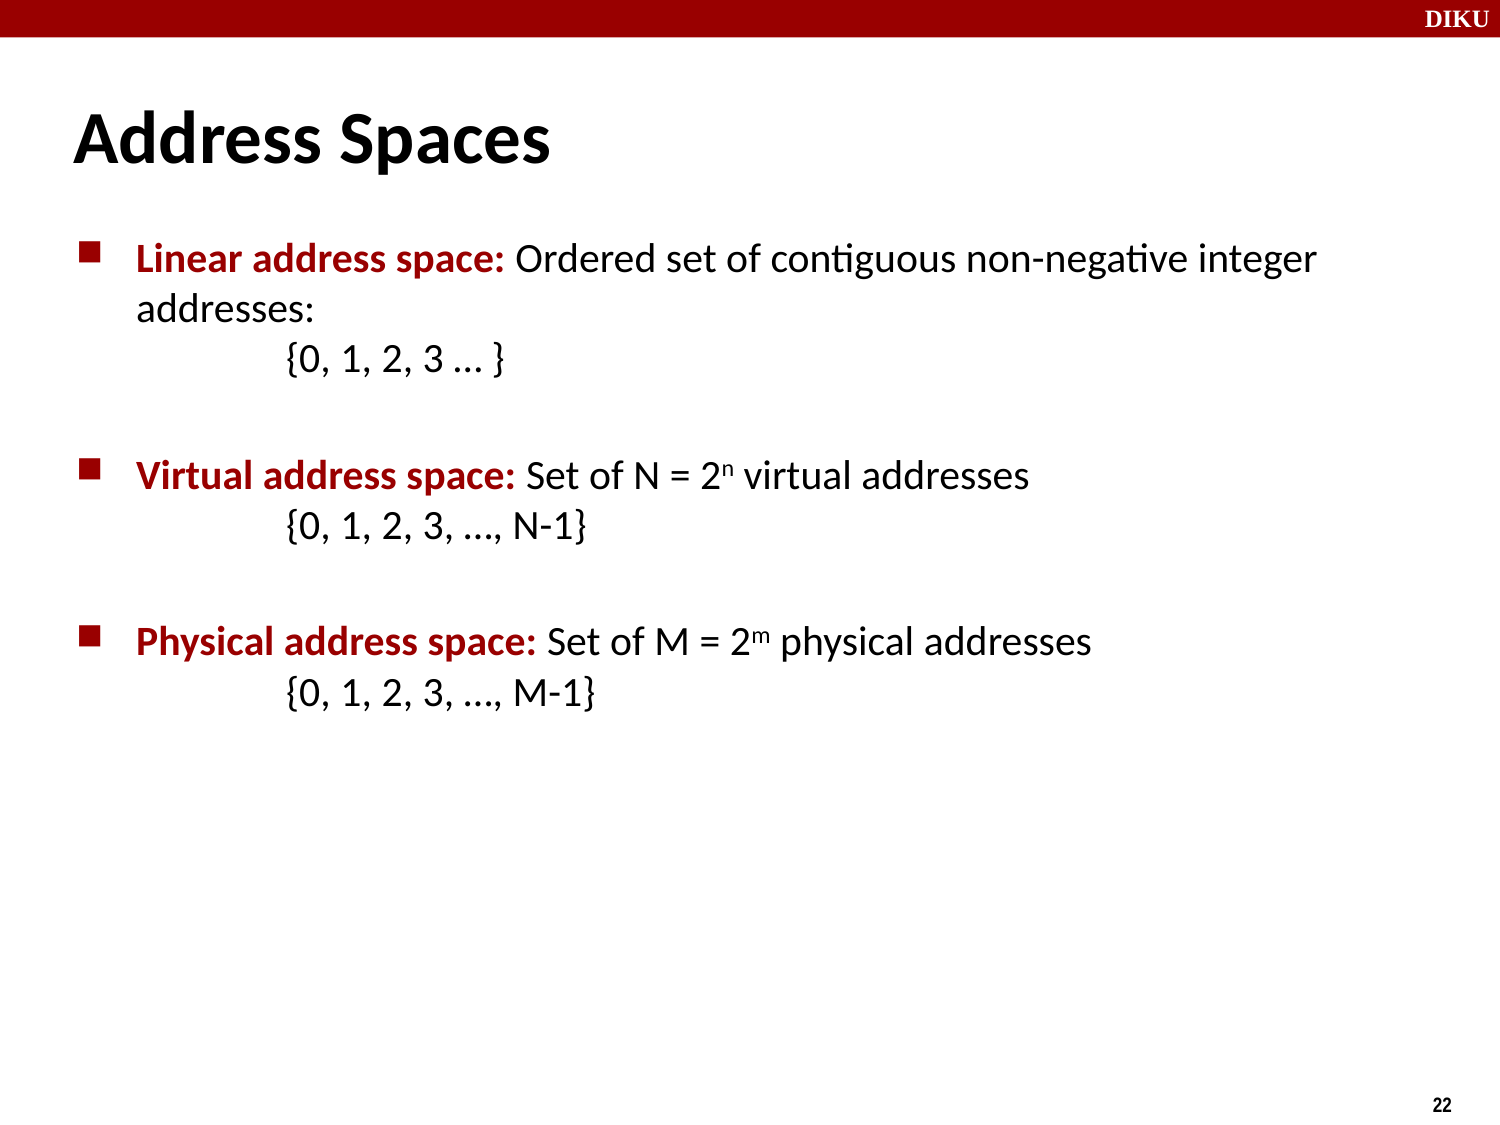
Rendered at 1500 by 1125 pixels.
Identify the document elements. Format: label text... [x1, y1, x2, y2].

text_box Address Spaces [58, 71, 1304, 197]
text_box Linear address space: Ordered set of contiguous non-negative integer addresses: {0, 1, 2, 3 … } Virtual address space: Set of N = 2n virtual addresses {0, 1, 2, 3, …, N-1} Physical address space: Set of M = 2m physical addresses {0, 1, 2, 3, …, M-1} [65, 223, 1425, 1039]
